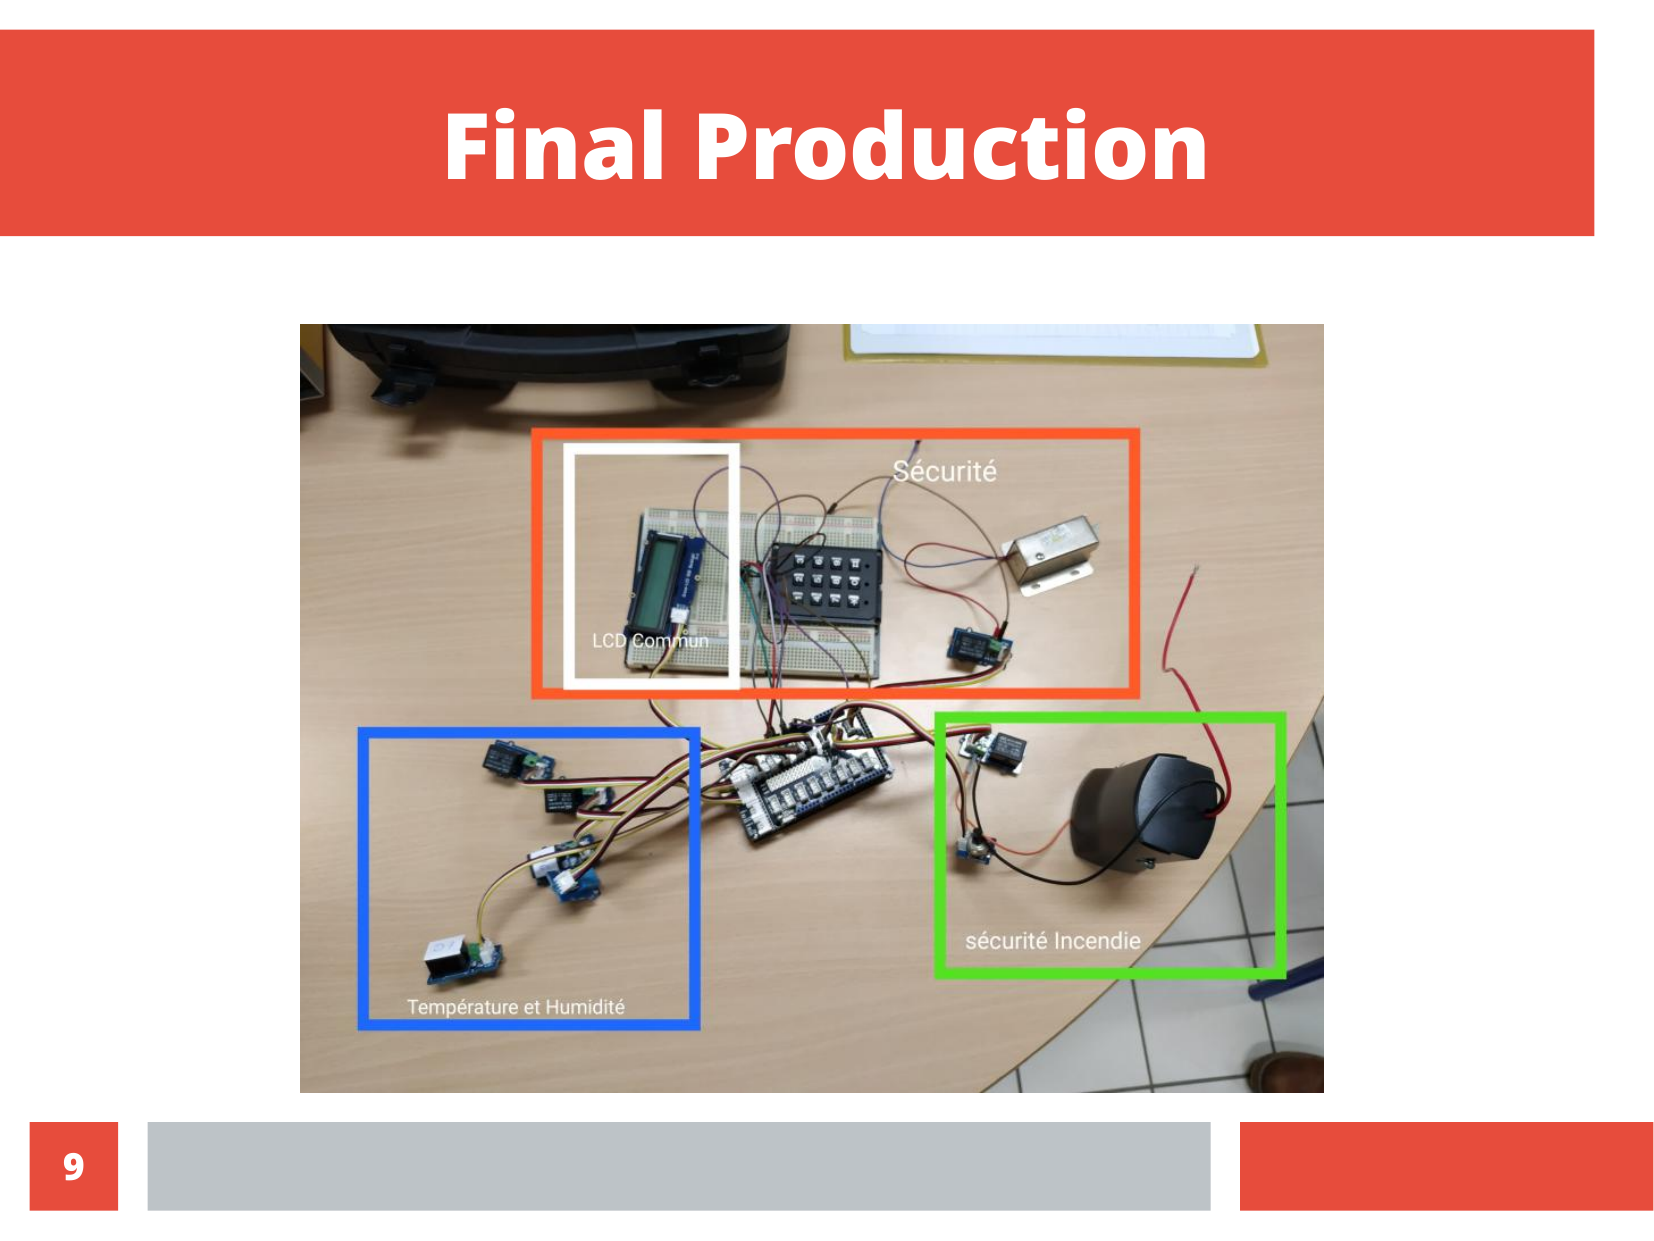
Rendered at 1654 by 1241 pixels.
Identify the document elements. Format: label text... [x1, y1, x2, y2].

title Final Production [59, 59, 1595, 207]
picture [300, 324, 1324, 1093]
